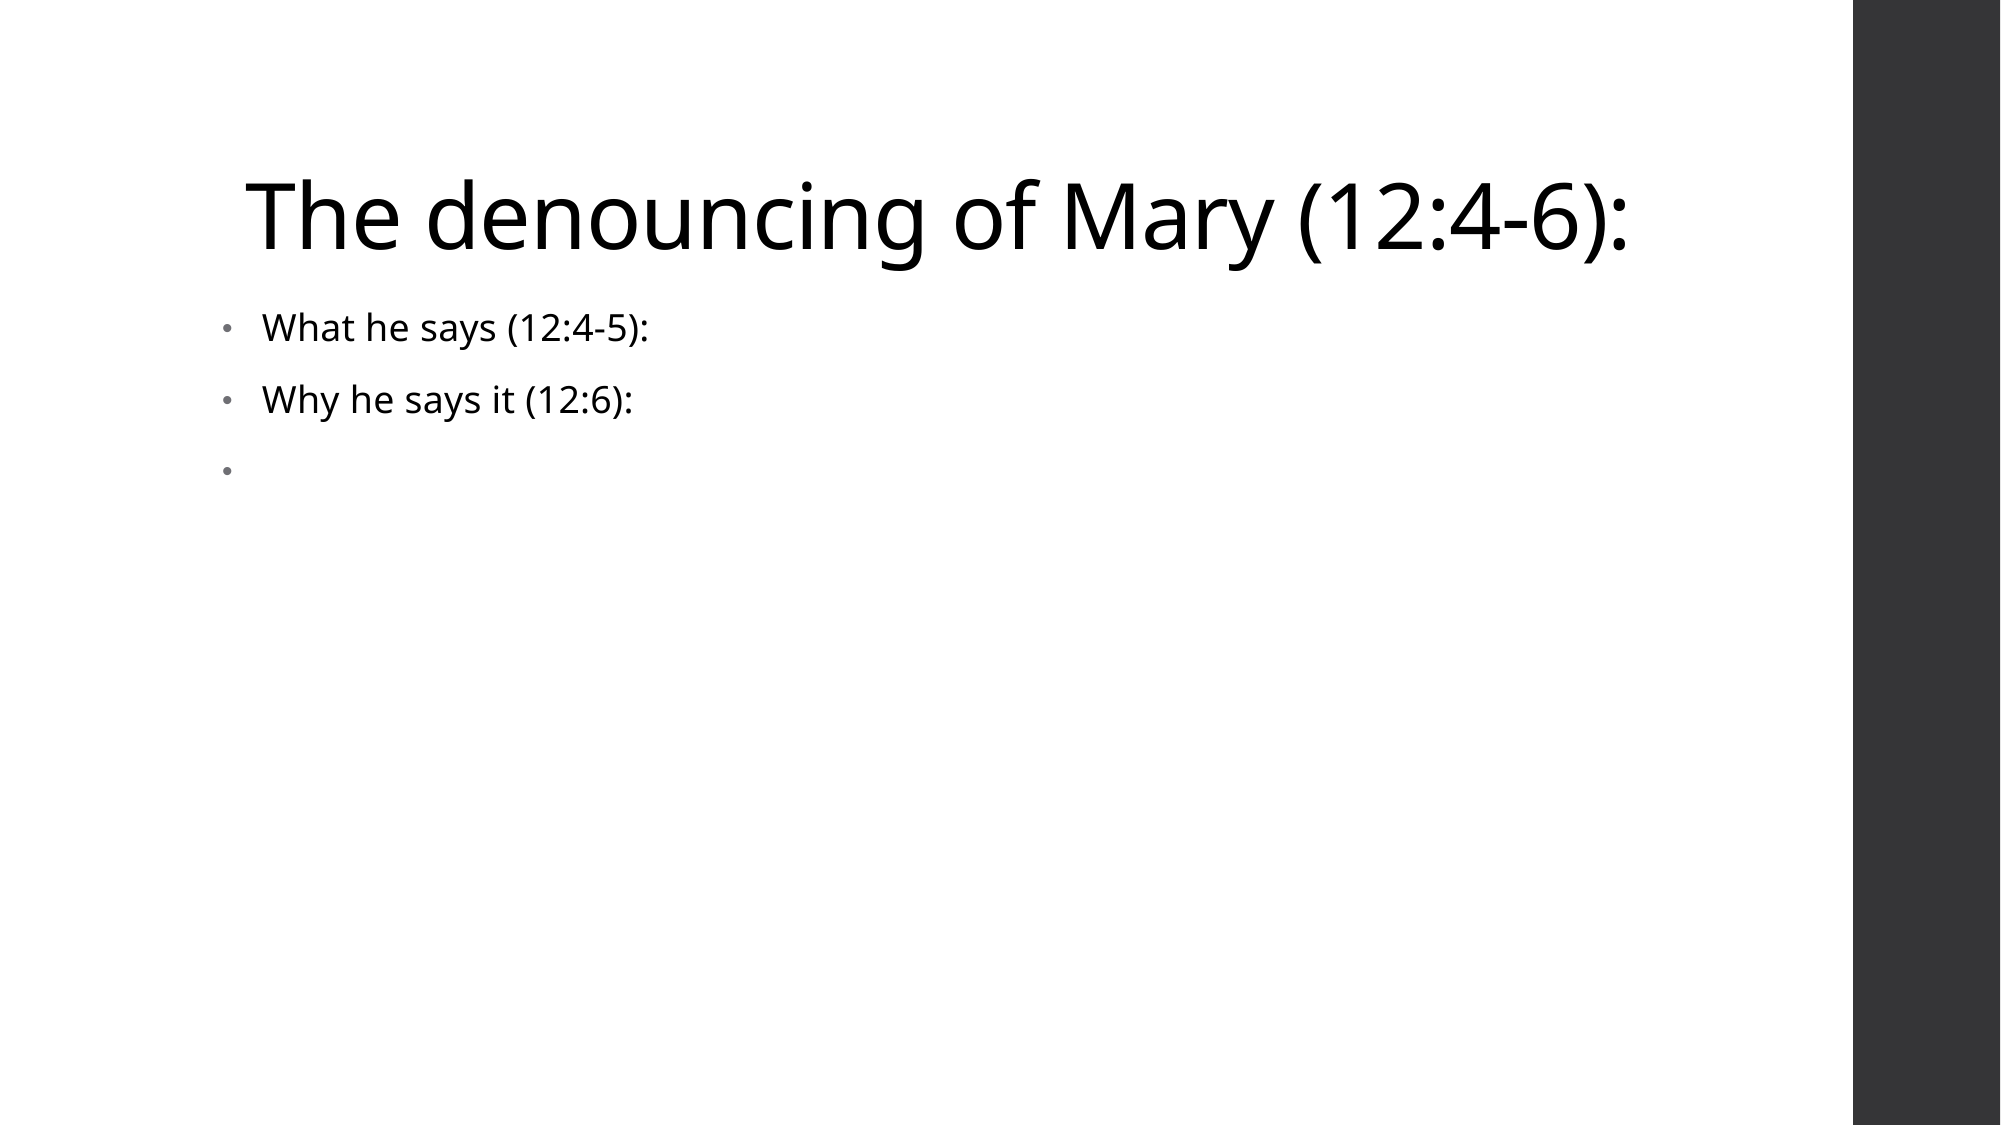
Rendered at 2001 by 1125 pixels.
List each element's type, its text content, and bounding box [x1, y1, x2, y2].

list What he says (12:4-5): Why he says it (12:6): [206, 299, 1617, 1014]
title The denouncing of Mary (12:4-6): [206, 60, 1797, 278]
